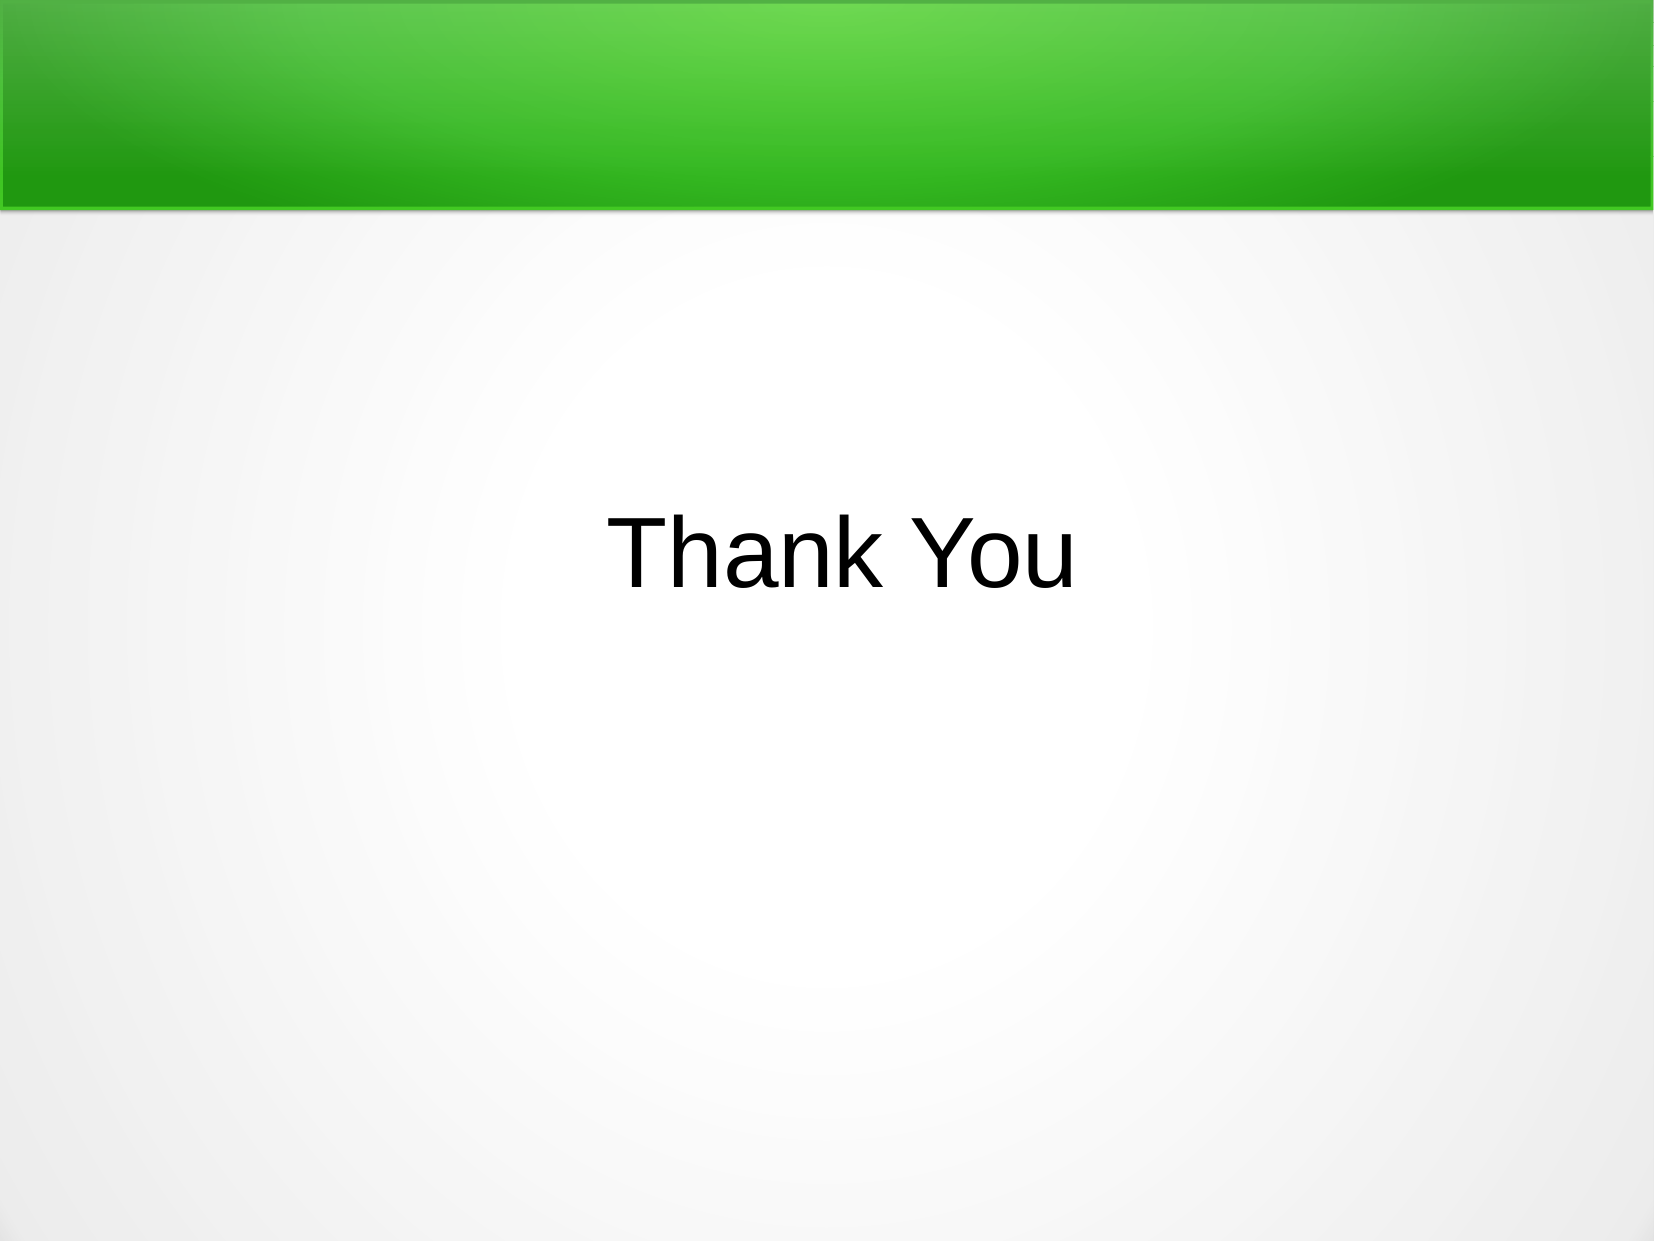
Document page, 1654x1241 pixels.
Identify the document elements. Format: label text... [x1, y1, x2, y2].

list Thank You [63, 497, 1552, 743]
